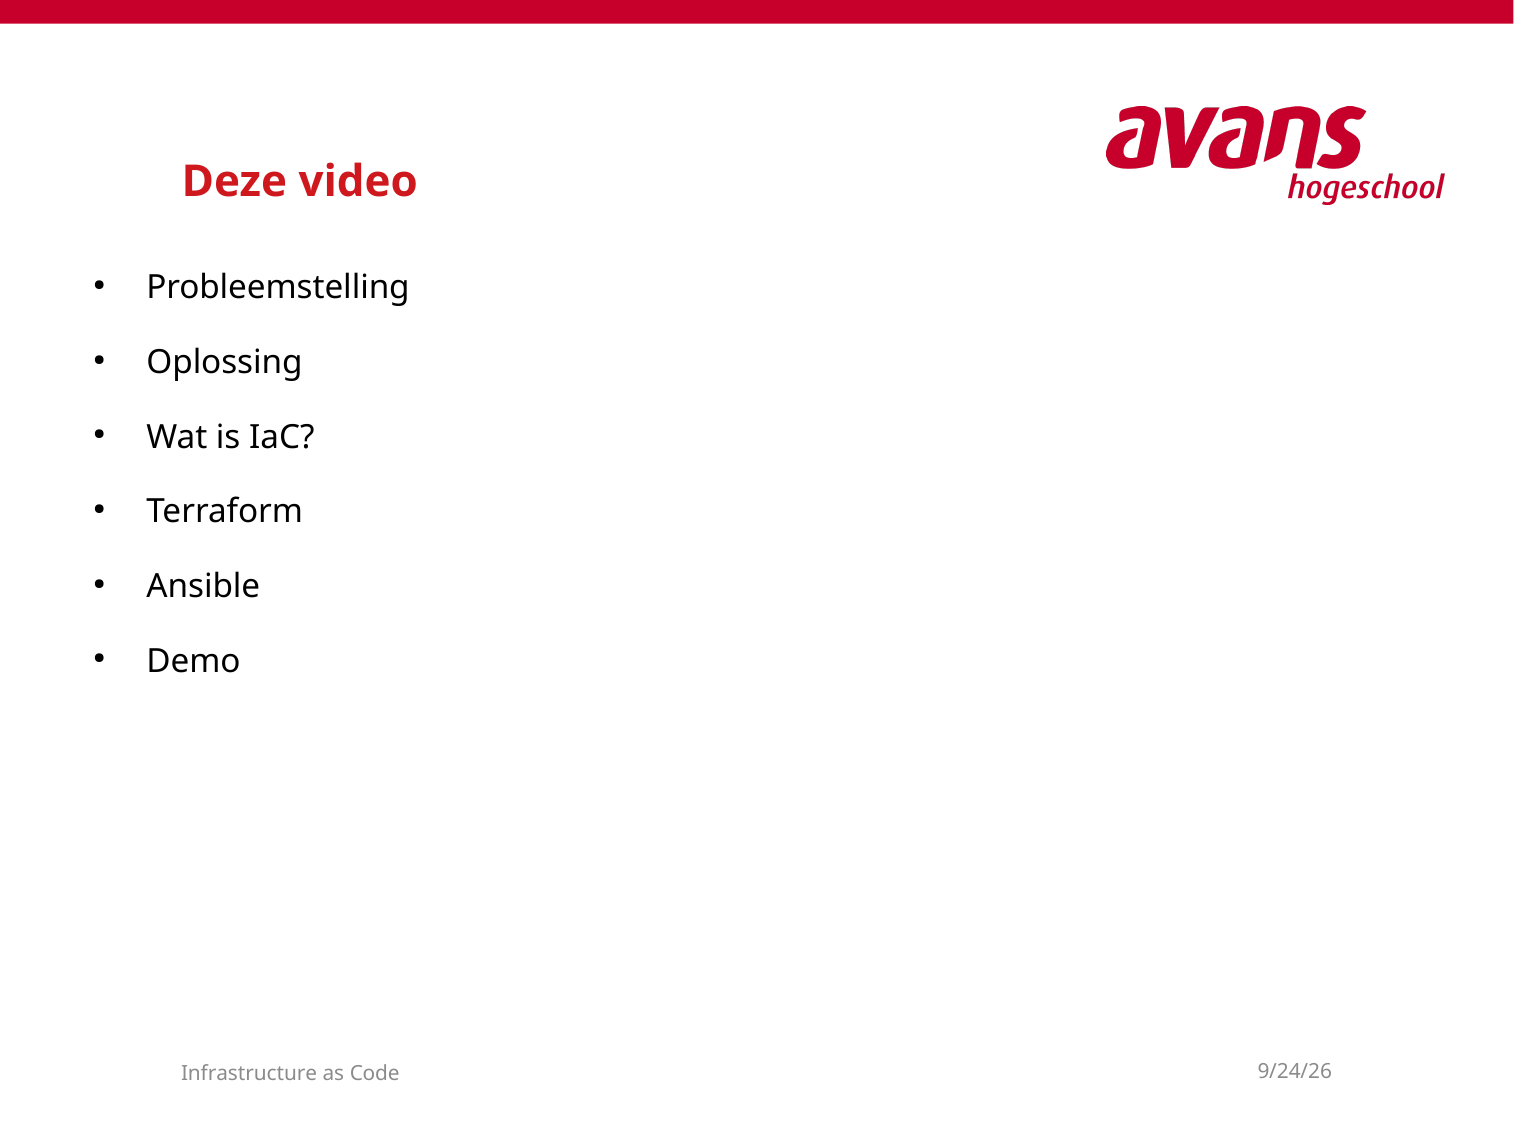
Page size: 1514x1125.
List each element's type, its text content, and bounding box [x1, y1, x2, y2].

title Deze video [181, 150, 1028, 209]
list Probleemstelling Oplossing Wat is IaC? Terraform Ansible Demo [75, 263, 1438, 916]
picture [1106, 106, 1445, 205]
